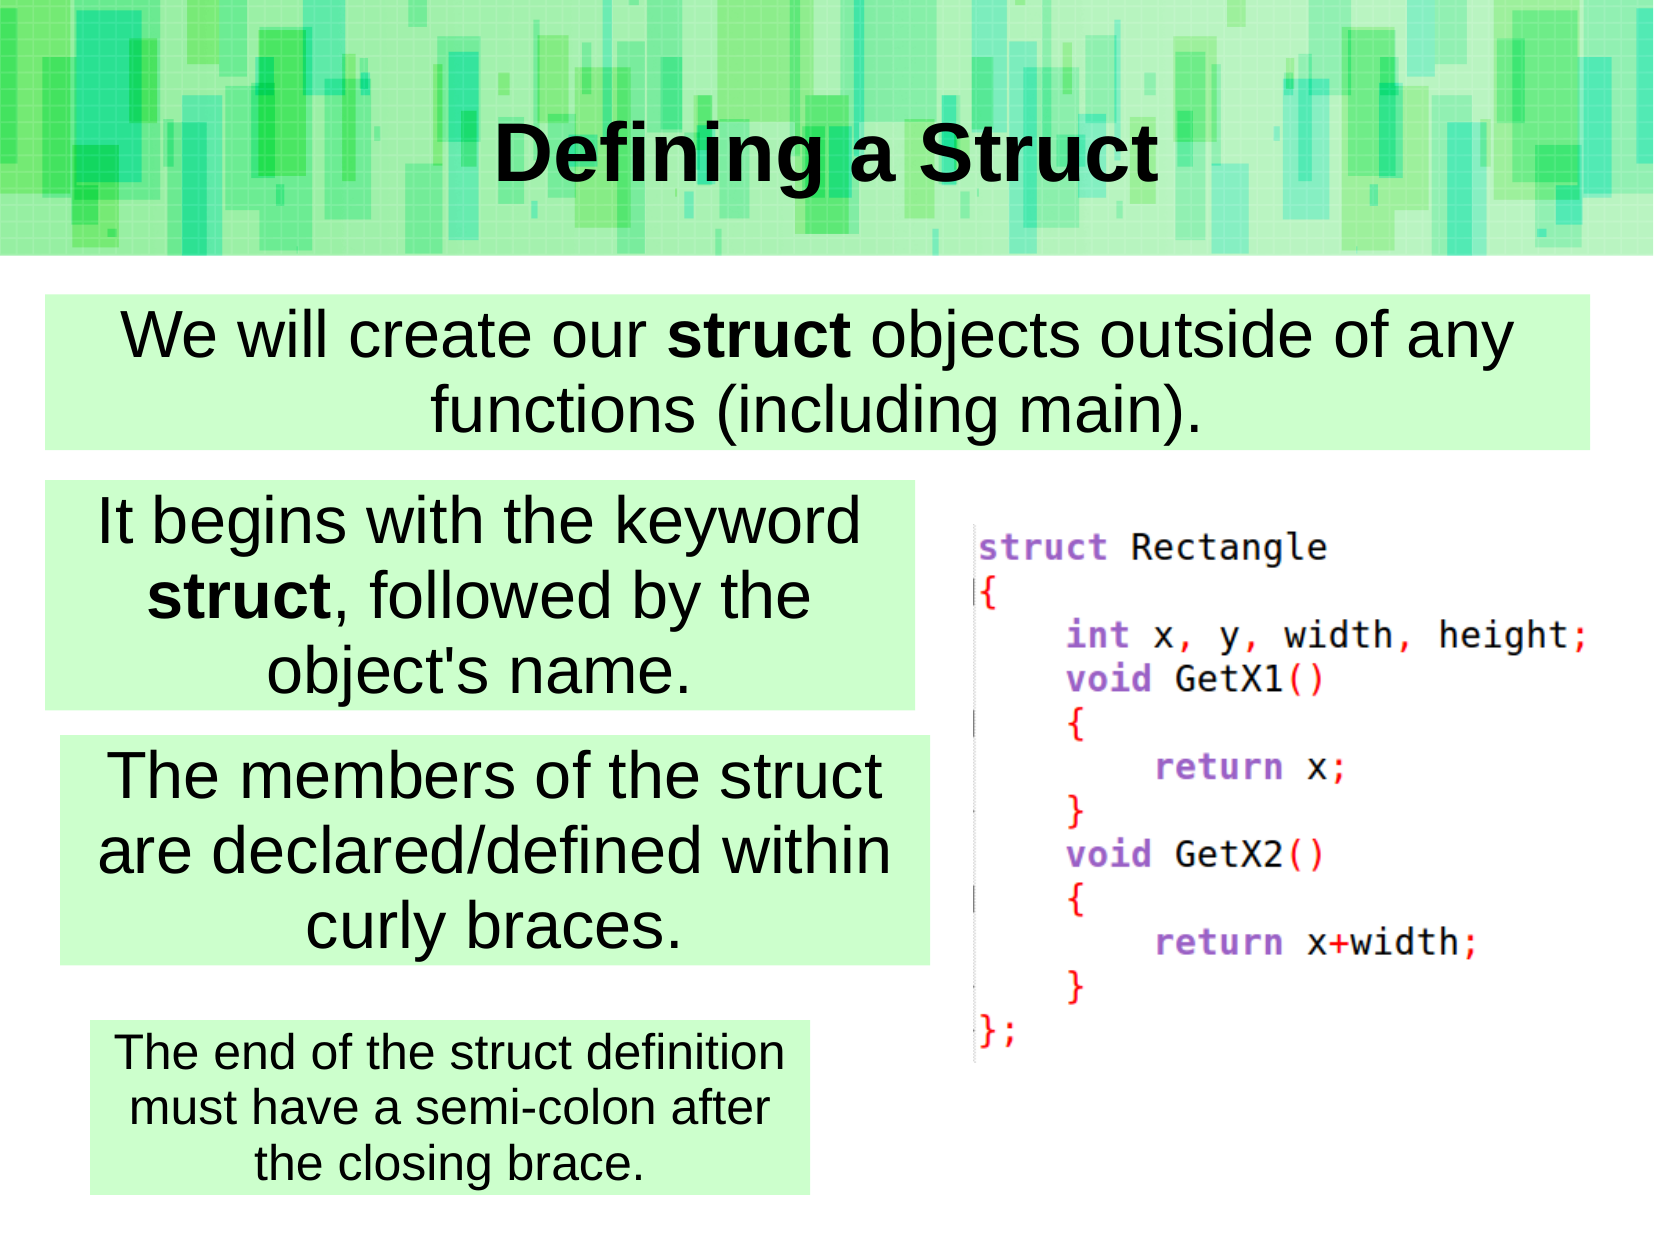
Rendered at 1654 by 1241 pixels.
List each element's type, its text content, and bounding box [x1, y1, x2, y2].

title Defining a Struct [82, 49, 1571, 257]
text_box We will create our struct objects outside of any functions (including main). [45, 294, 1591, 451]
text_box It begins with the keyword struct, followed by the object's name. [45, 480, 916, 711]
text_box The end of the struct definition must have a semi-colon after the closing brace. [90, 1020, 811, 1195]
text_box The members of the struct are declared/defined within curly braces. [60, 735, 931, 966]
picture [0, 0, 1654, 1241]
